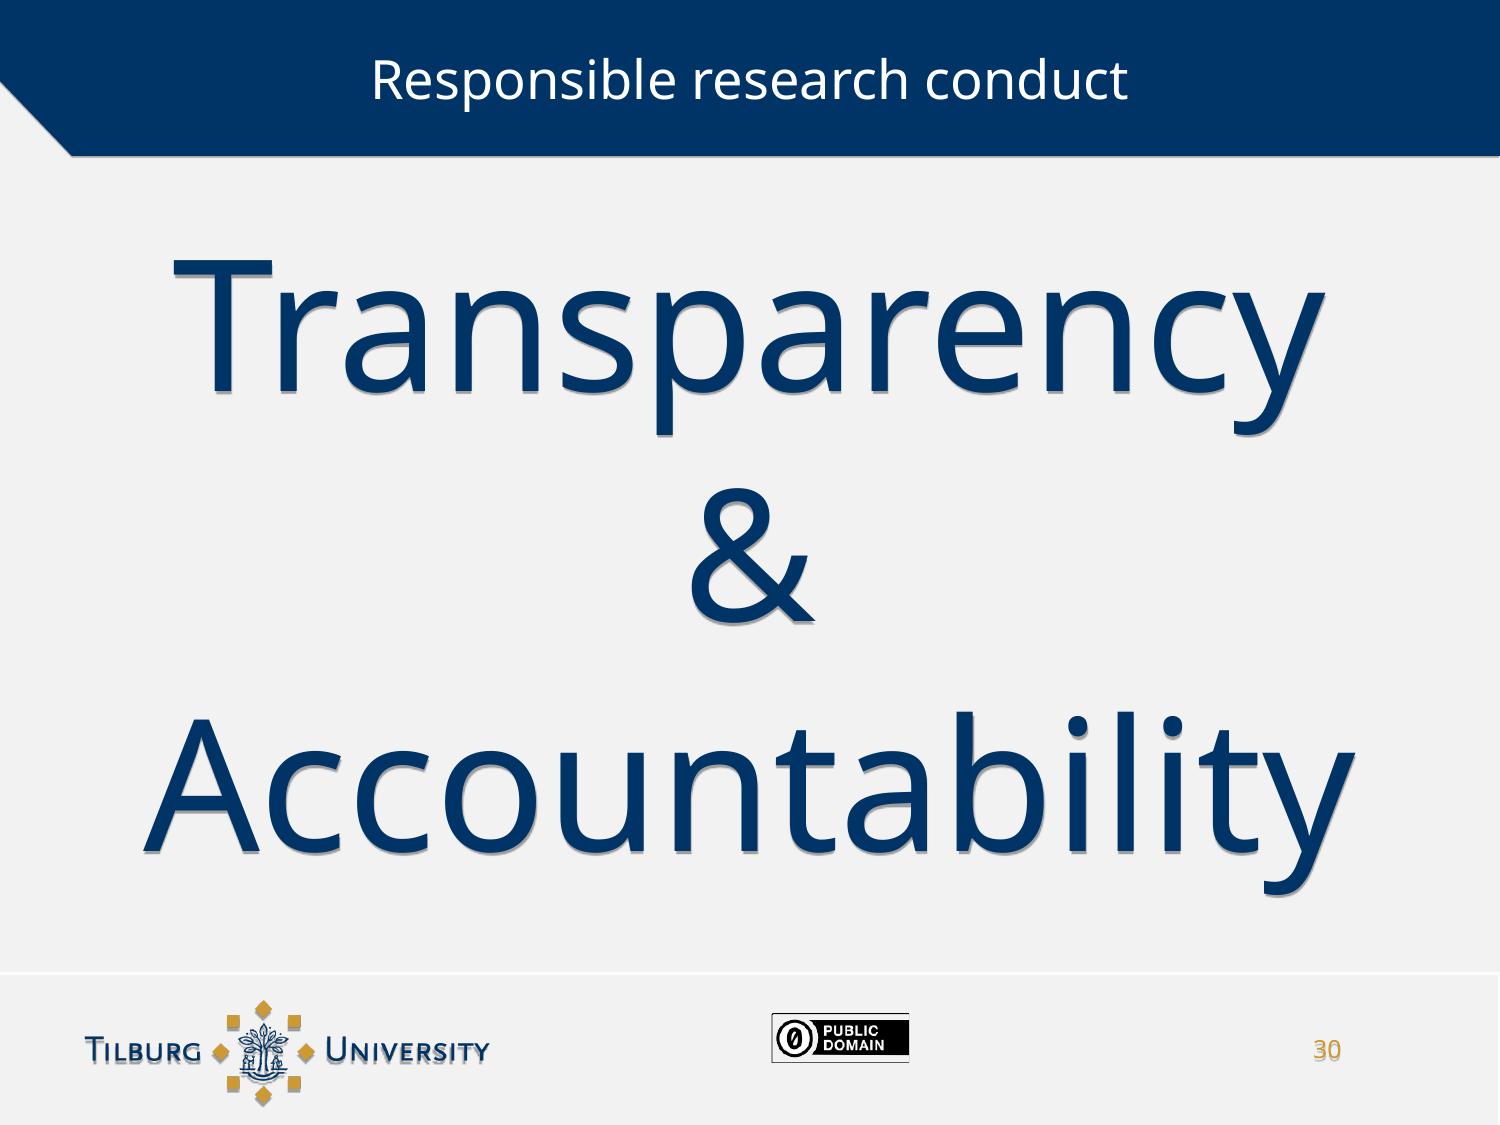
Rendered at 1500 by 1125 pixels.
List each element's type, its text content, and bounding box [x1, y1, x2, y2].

text_box [1298, 1026, 1426, 1087]
text_box [772, 1014, 909, 1062]
title Responsible research conduct [75, 0, 1426, 156]
text_box Transparency & Accountability [75, 200, 1426, 430]
